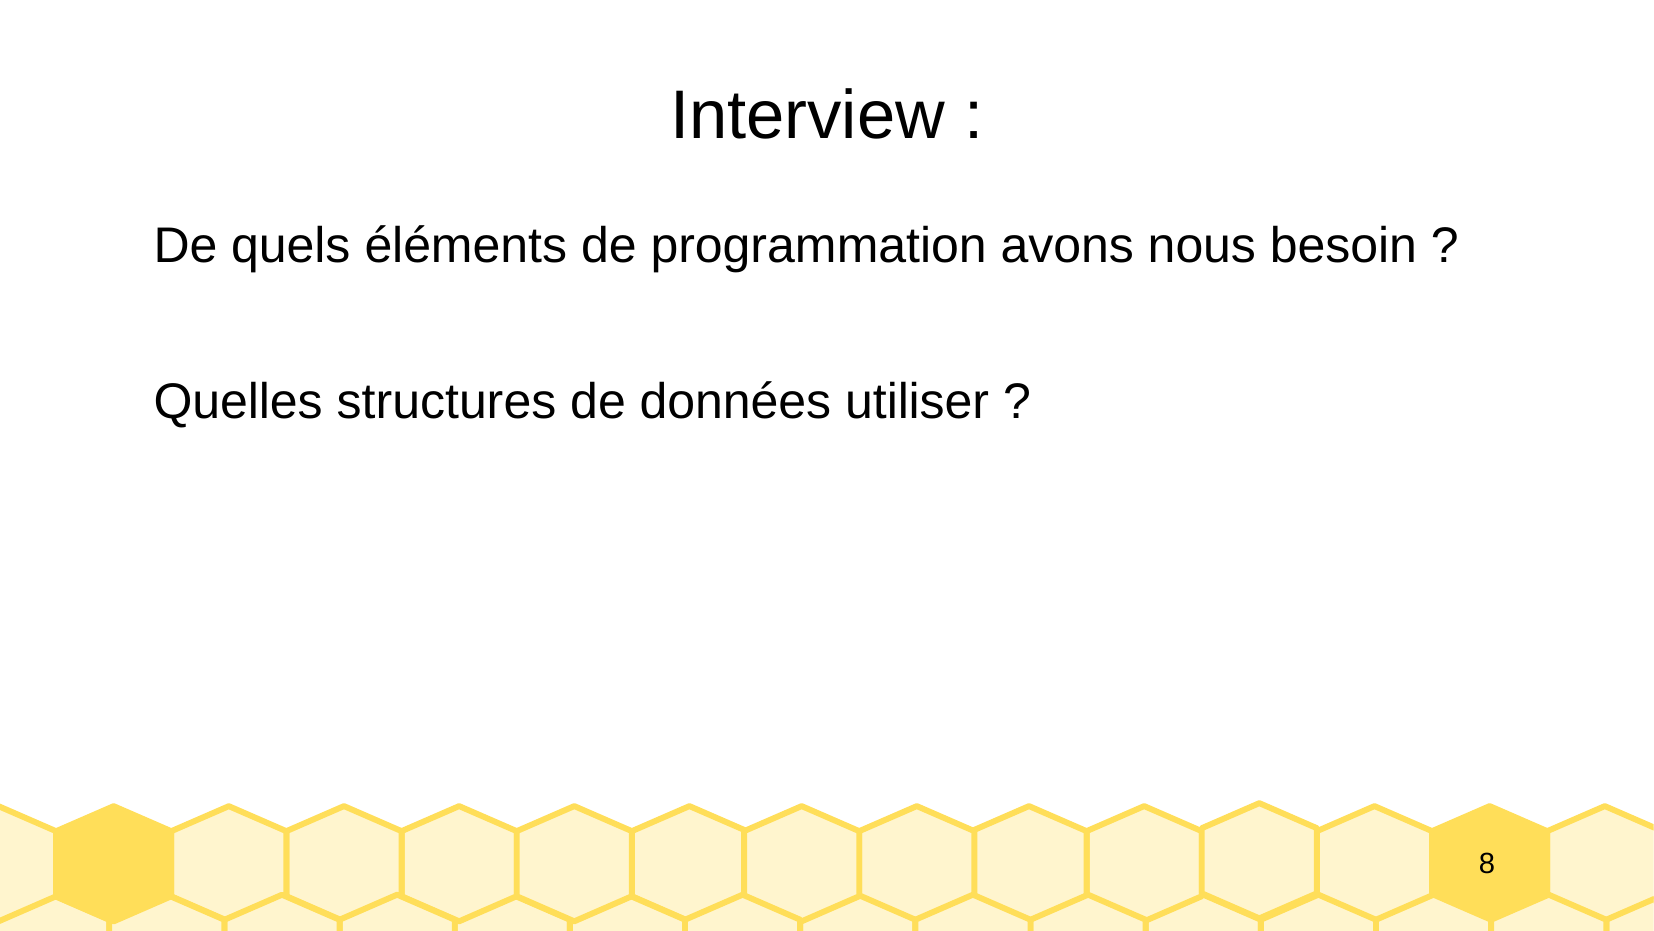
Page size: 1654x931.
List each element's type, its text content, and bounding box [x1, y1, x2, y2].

list De quels éléments de programmation avons nous besoin ? Quelles structures de données utiliser ? [82, 217, 1571, 758]
title Interview : [82, 37, 1571, 193]
